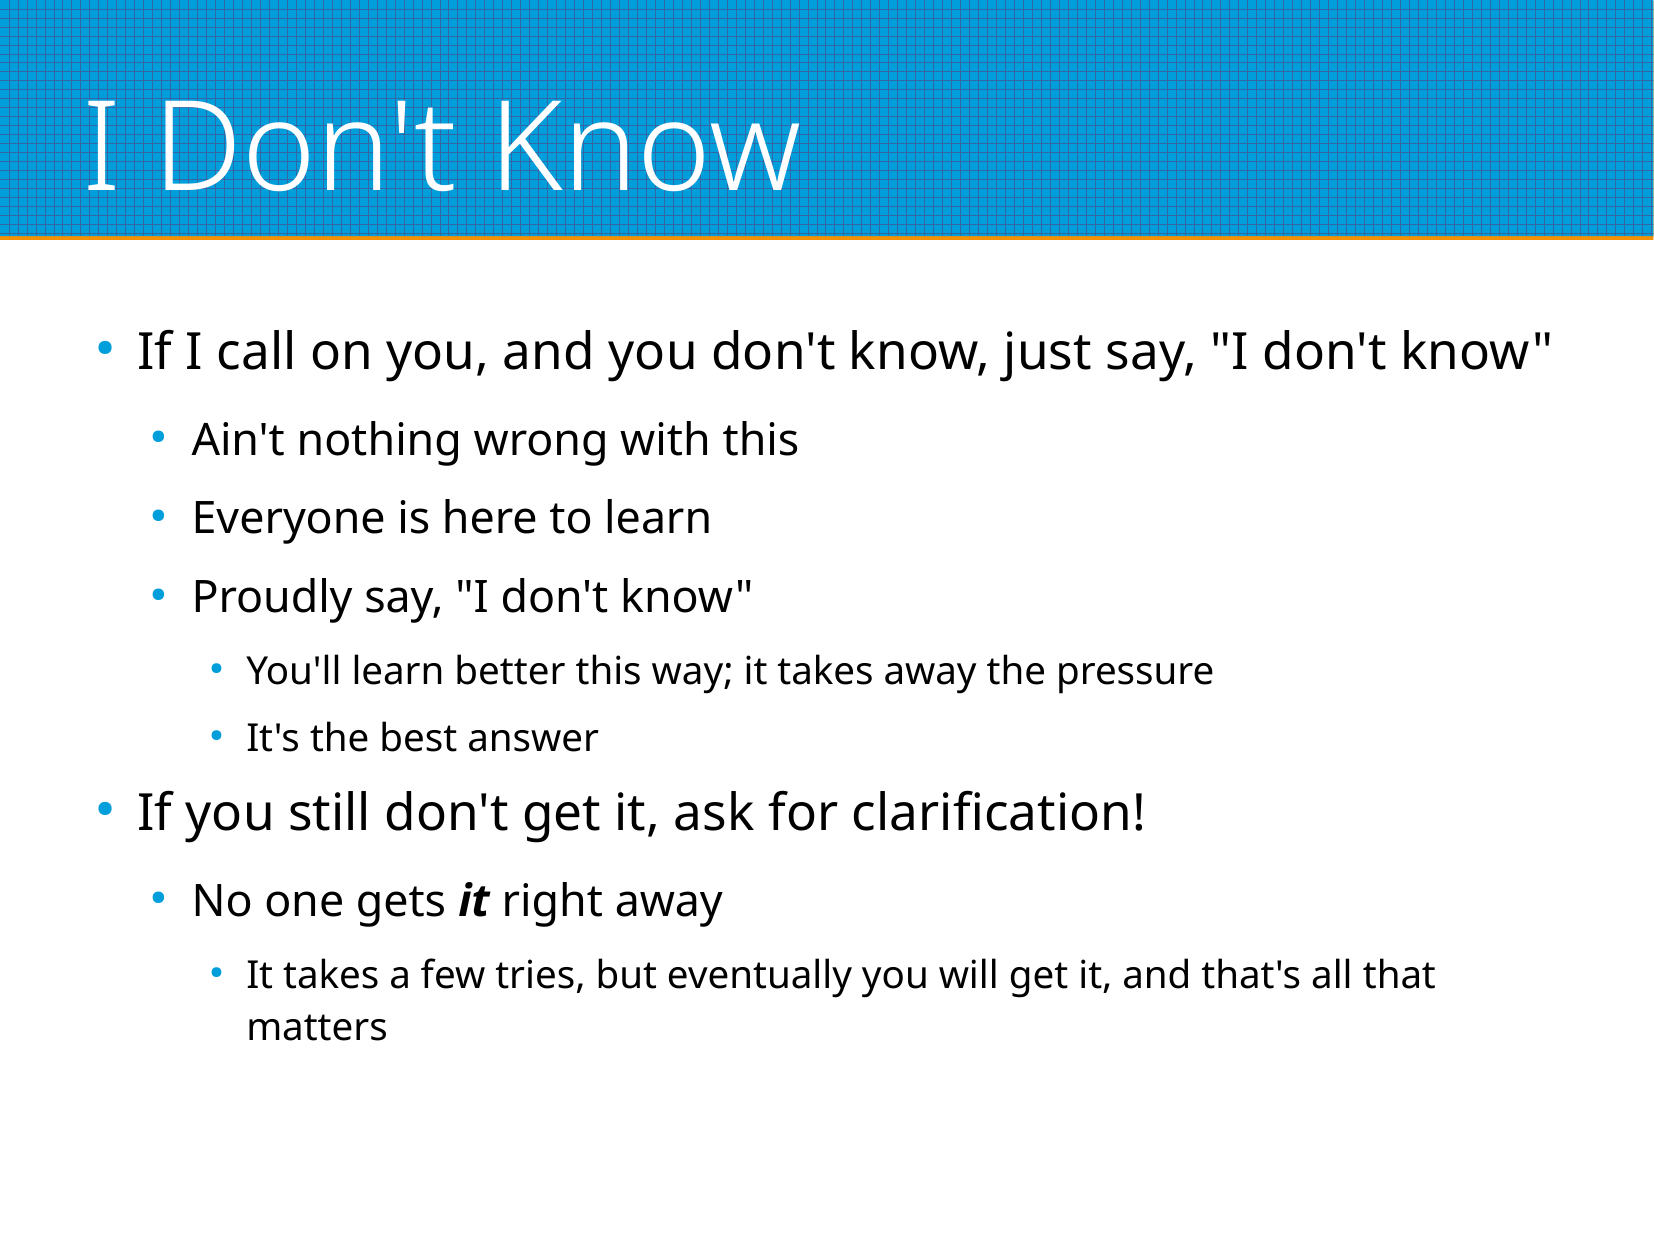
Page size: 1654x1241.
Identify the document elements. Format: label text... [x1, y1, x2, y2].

title I Don't Know [82, 19, 1571, 227]
list If I call on you, and you don't know, just say, "I don't know" Ain't nothing wrong with this Everyone is here to learn Proudly say, "I don't know" You'll learn better this way; it takes away the pressure It's the best answer If you still don't get it, ask for clarification! No one gets it right away It takes a few tries, but eventually you will get it, and that's all that matters [82, 314, 1563, 1081]
